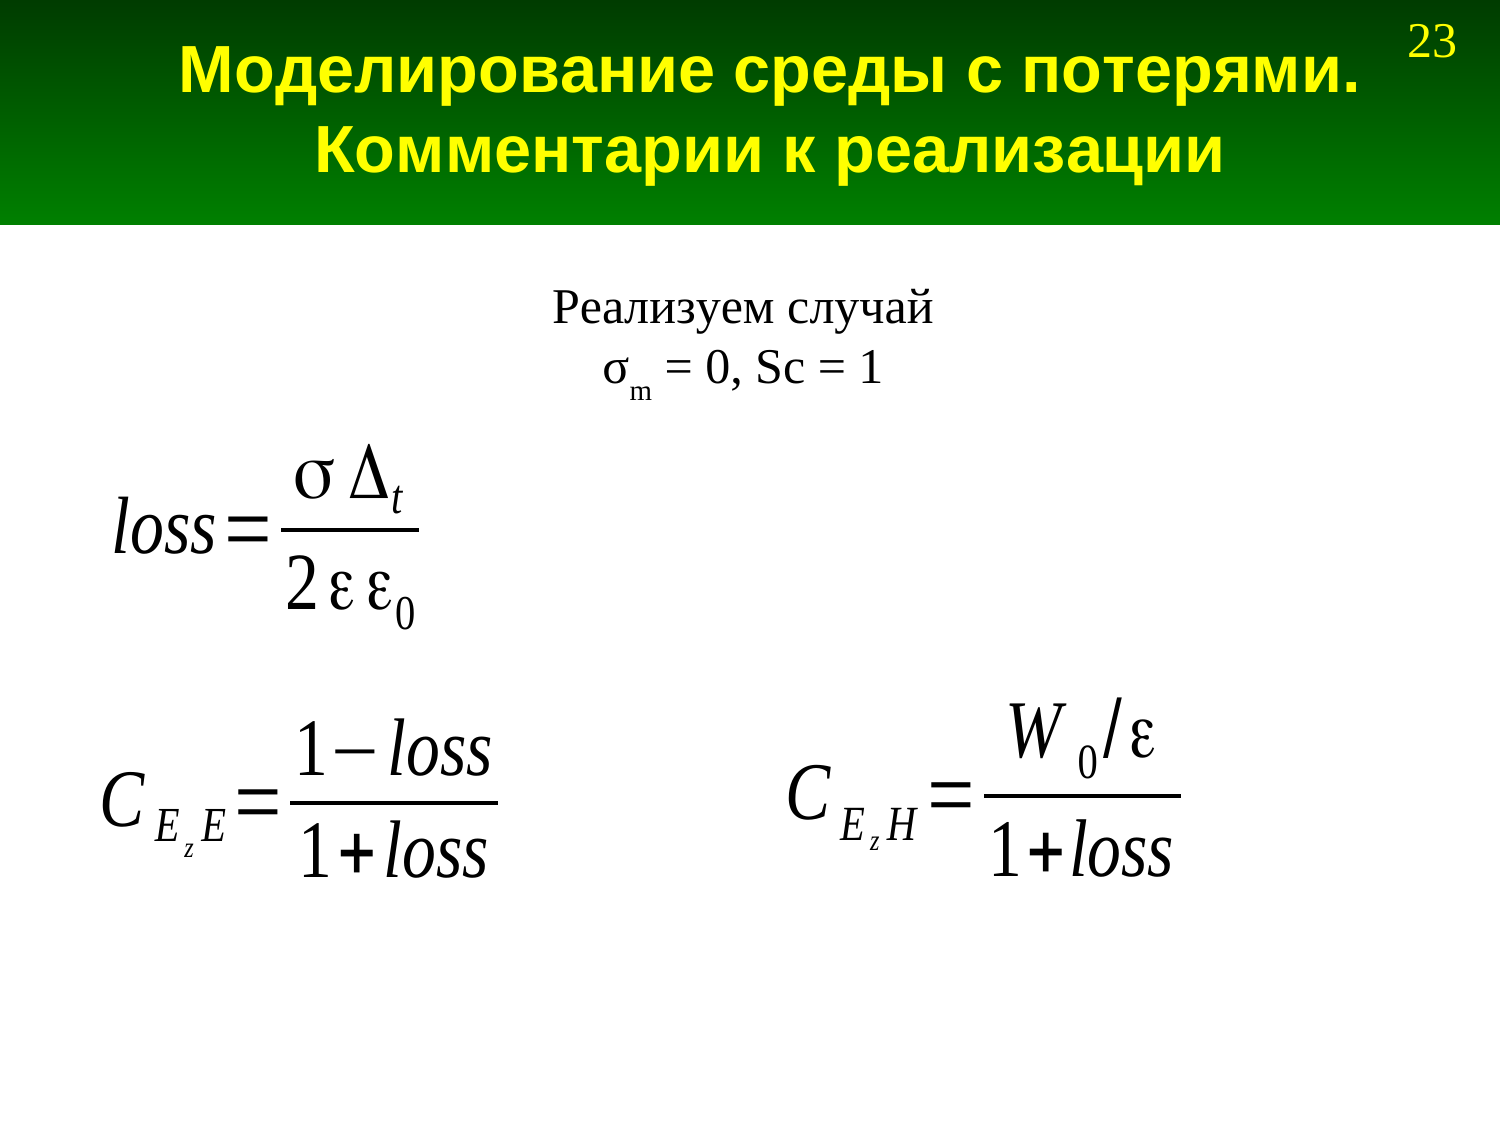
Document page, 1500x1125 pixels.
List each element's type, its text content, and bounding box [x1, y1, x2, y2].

chart [82, 703, 518, 898]
chart [768, 685, 1201, 893]
chart [94, 437, 439, 642]
text_box Реализуем случай σm = 0, Sc = 1 [537, 266, 963, 414]
title Моделирование среды с потерями. Комментарии к реализации [100, 0, 1441, 249]
